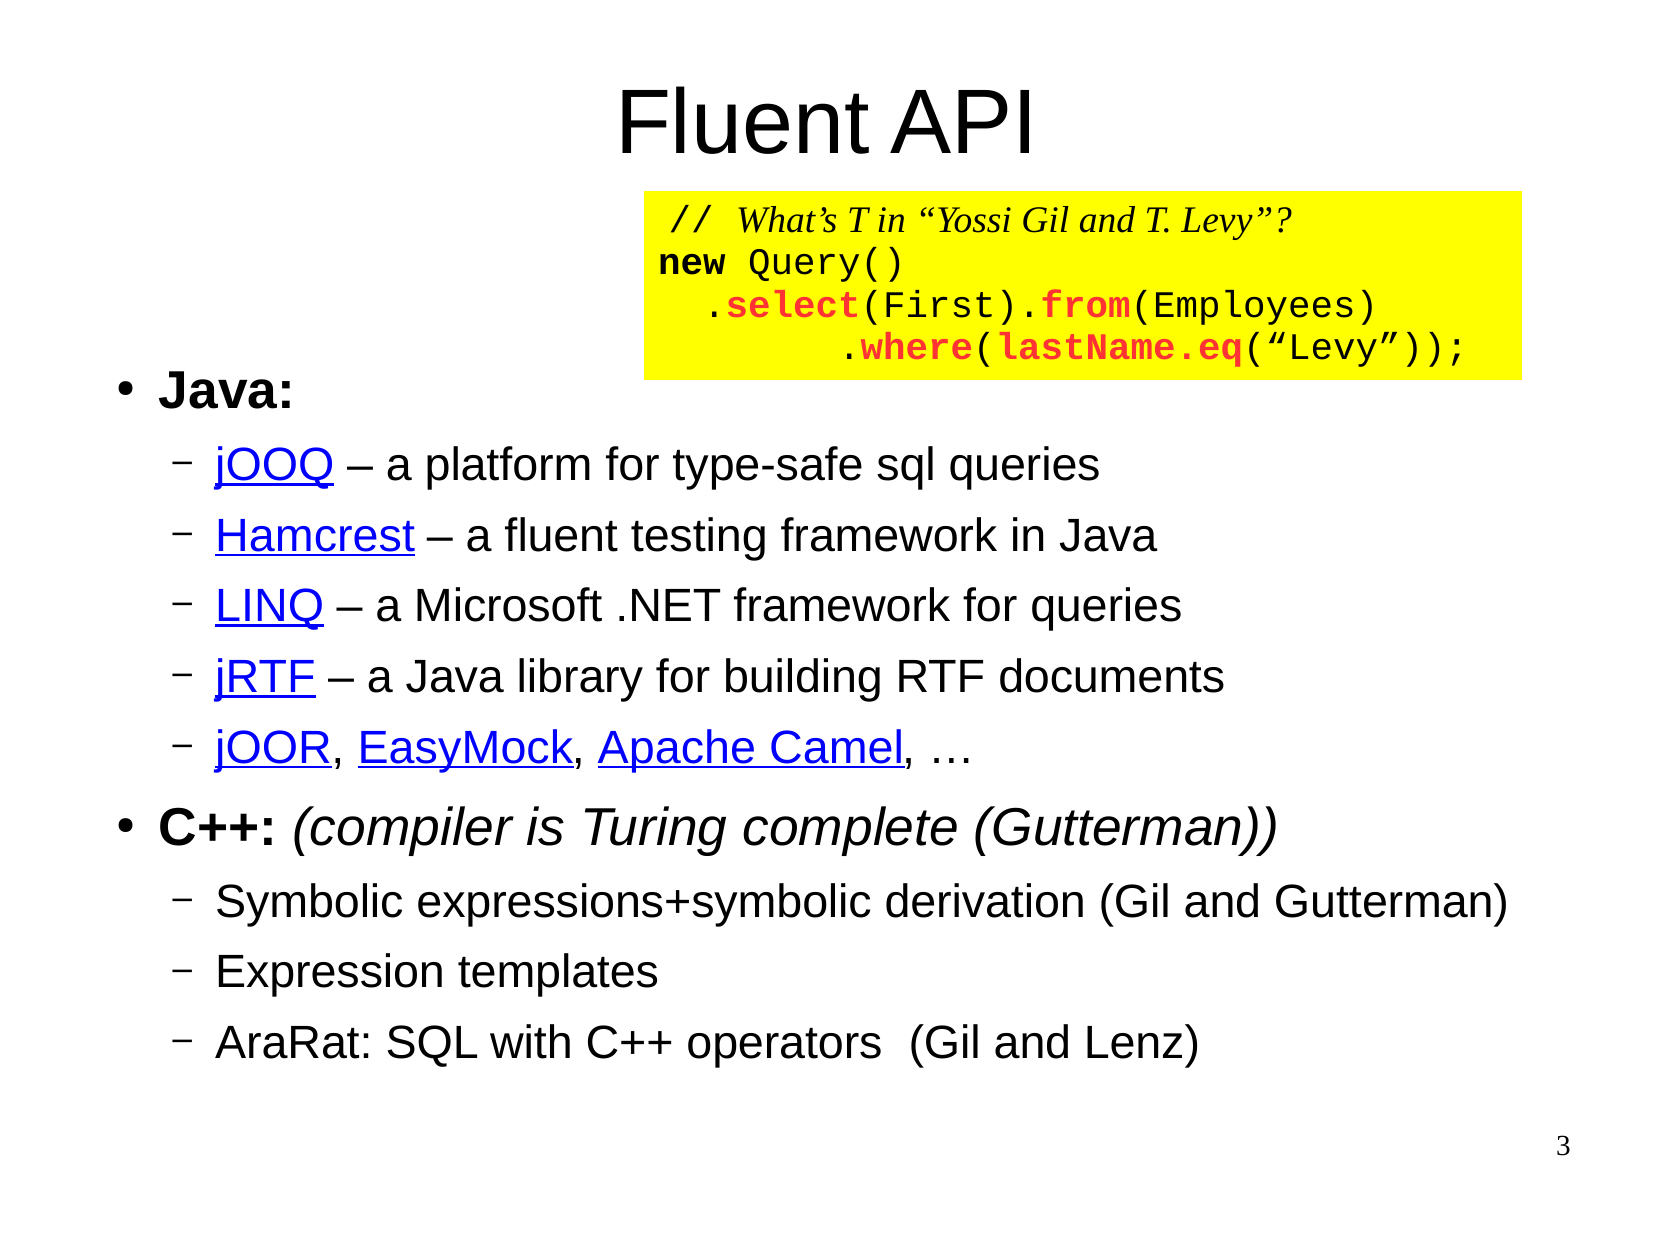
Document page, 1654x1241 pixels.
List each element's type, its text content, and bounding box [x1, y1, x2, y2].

list Java: jOOQ – a platform for type-safe sql queries Hamcrest – a fluent testing framework in Java LINQ – a Microsoft .NET framework for queries jRTF – a Java library for building RTF documents jOOR, EasyMock, Apache Camel, … C++: (compiler is Turing complete (Gutterman)) Symbolic expressions+symbolic derivation (Gil and Gutterman) Expression templates AraRat: SQL with C++ operators (Gil and Lenz) [101, 360, 1591, 1080]
table_header // What’s T in “Yossi Gil and T. Levy”? new Query() .select(First).from(Employees) .where(lastName.eq(“Levy”)); [644, 191, 1522, 380]
title Fluent API [82, 17, 1571, 226]
